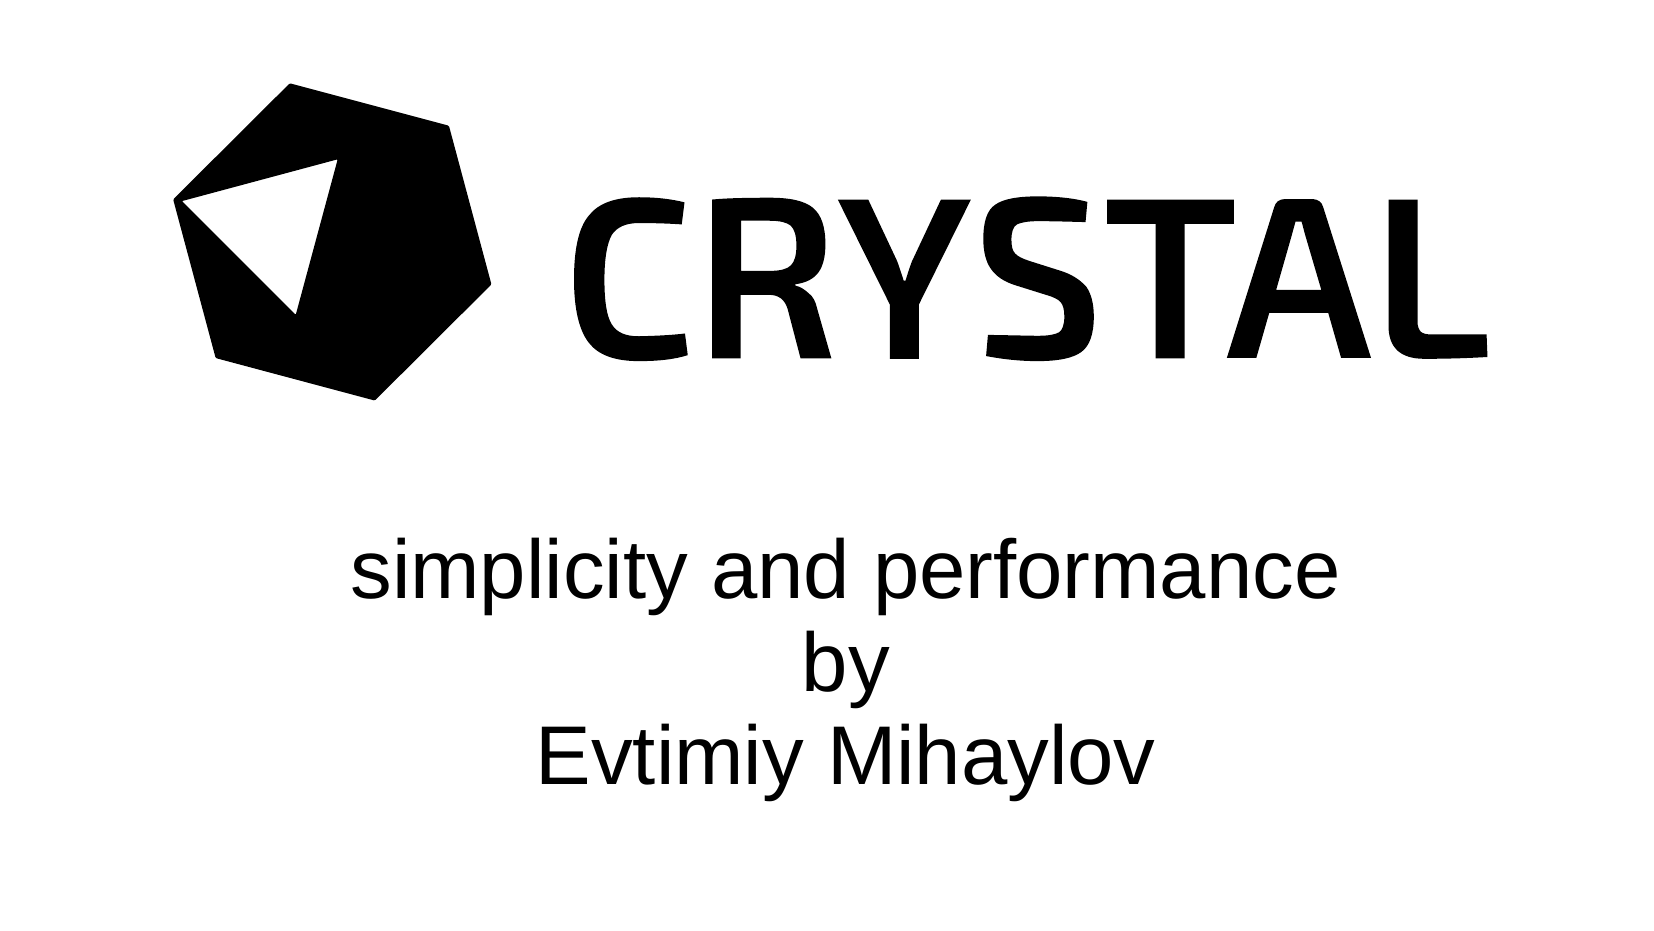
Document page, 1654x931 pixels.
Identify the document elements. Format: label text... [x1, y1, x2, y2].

title simplicity and performance by Evtimiy Mihaylov [101, 561, 1591, 868]
picture [45, 0, 1617, 561]
